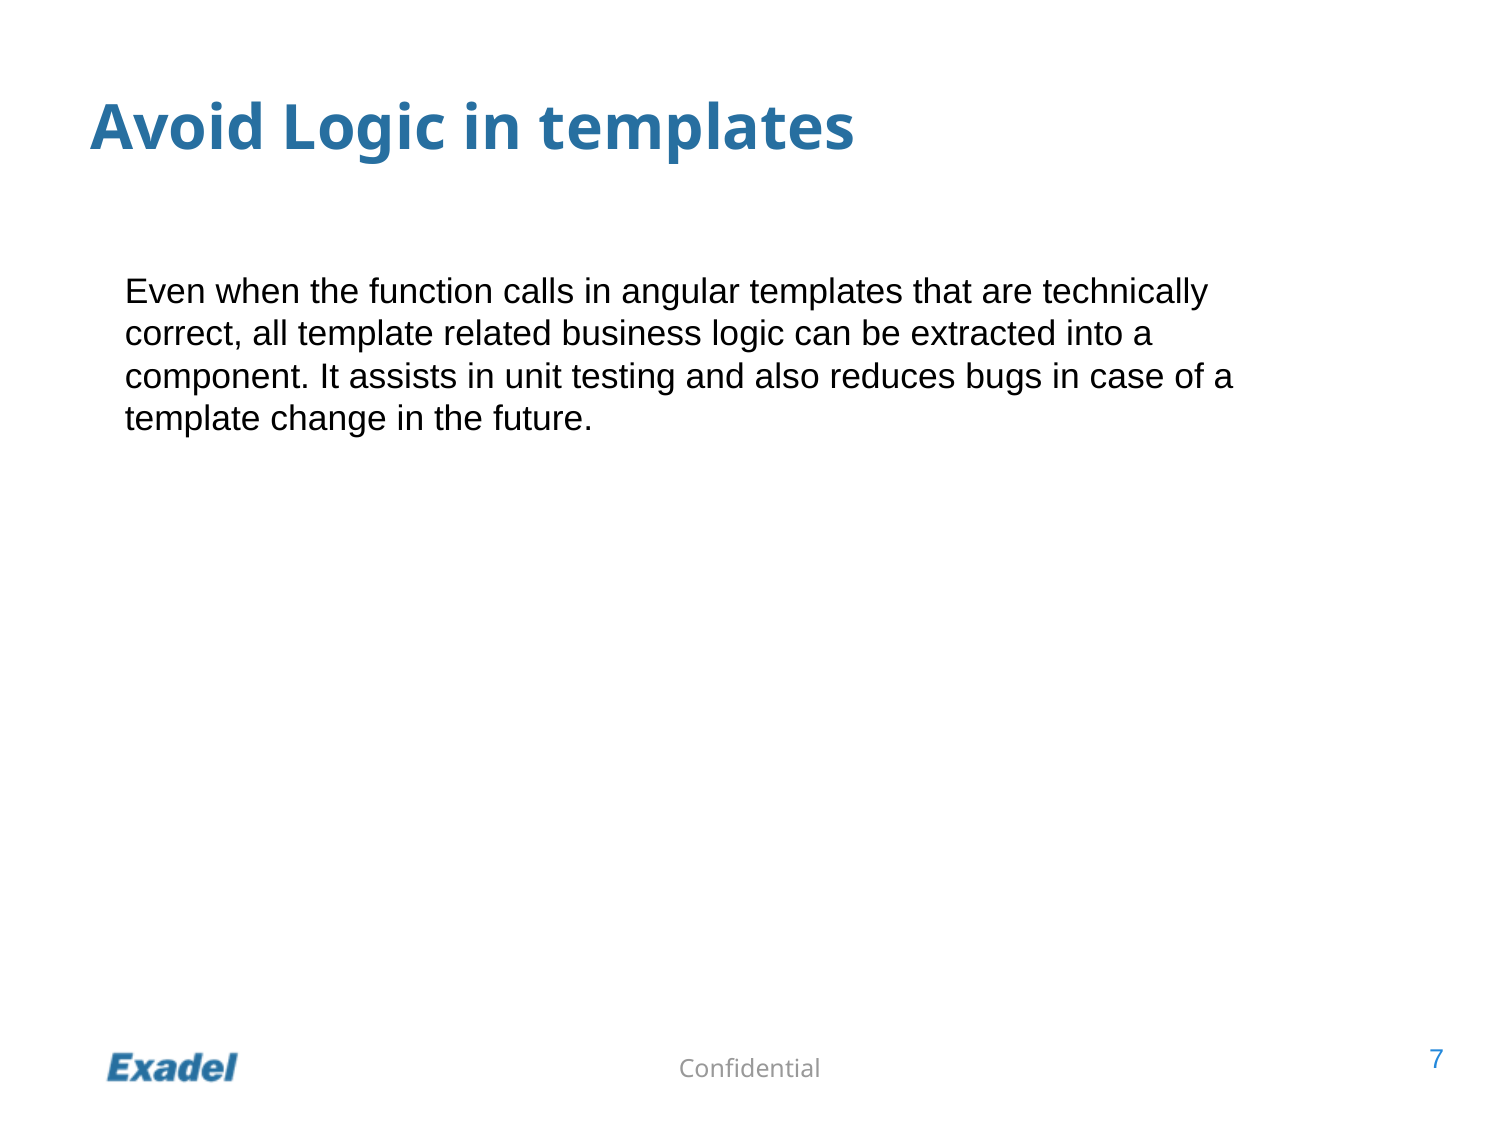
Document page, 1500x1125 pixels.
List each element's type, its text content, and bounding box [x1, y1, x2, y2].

text_box Even when the function calls in angular templates that are technically correct, all template related business logic can be extracted into a component. It assists in unit testing and also reduces bugs in case of a template change in the future. [109, 252, 1316, 589]
picture [75, 1039, 282, 1102]
title Avoid Logic in templates [75, 57, 1425, 178]
slide_number <number> [1369, 1014, 1460, 1101]
